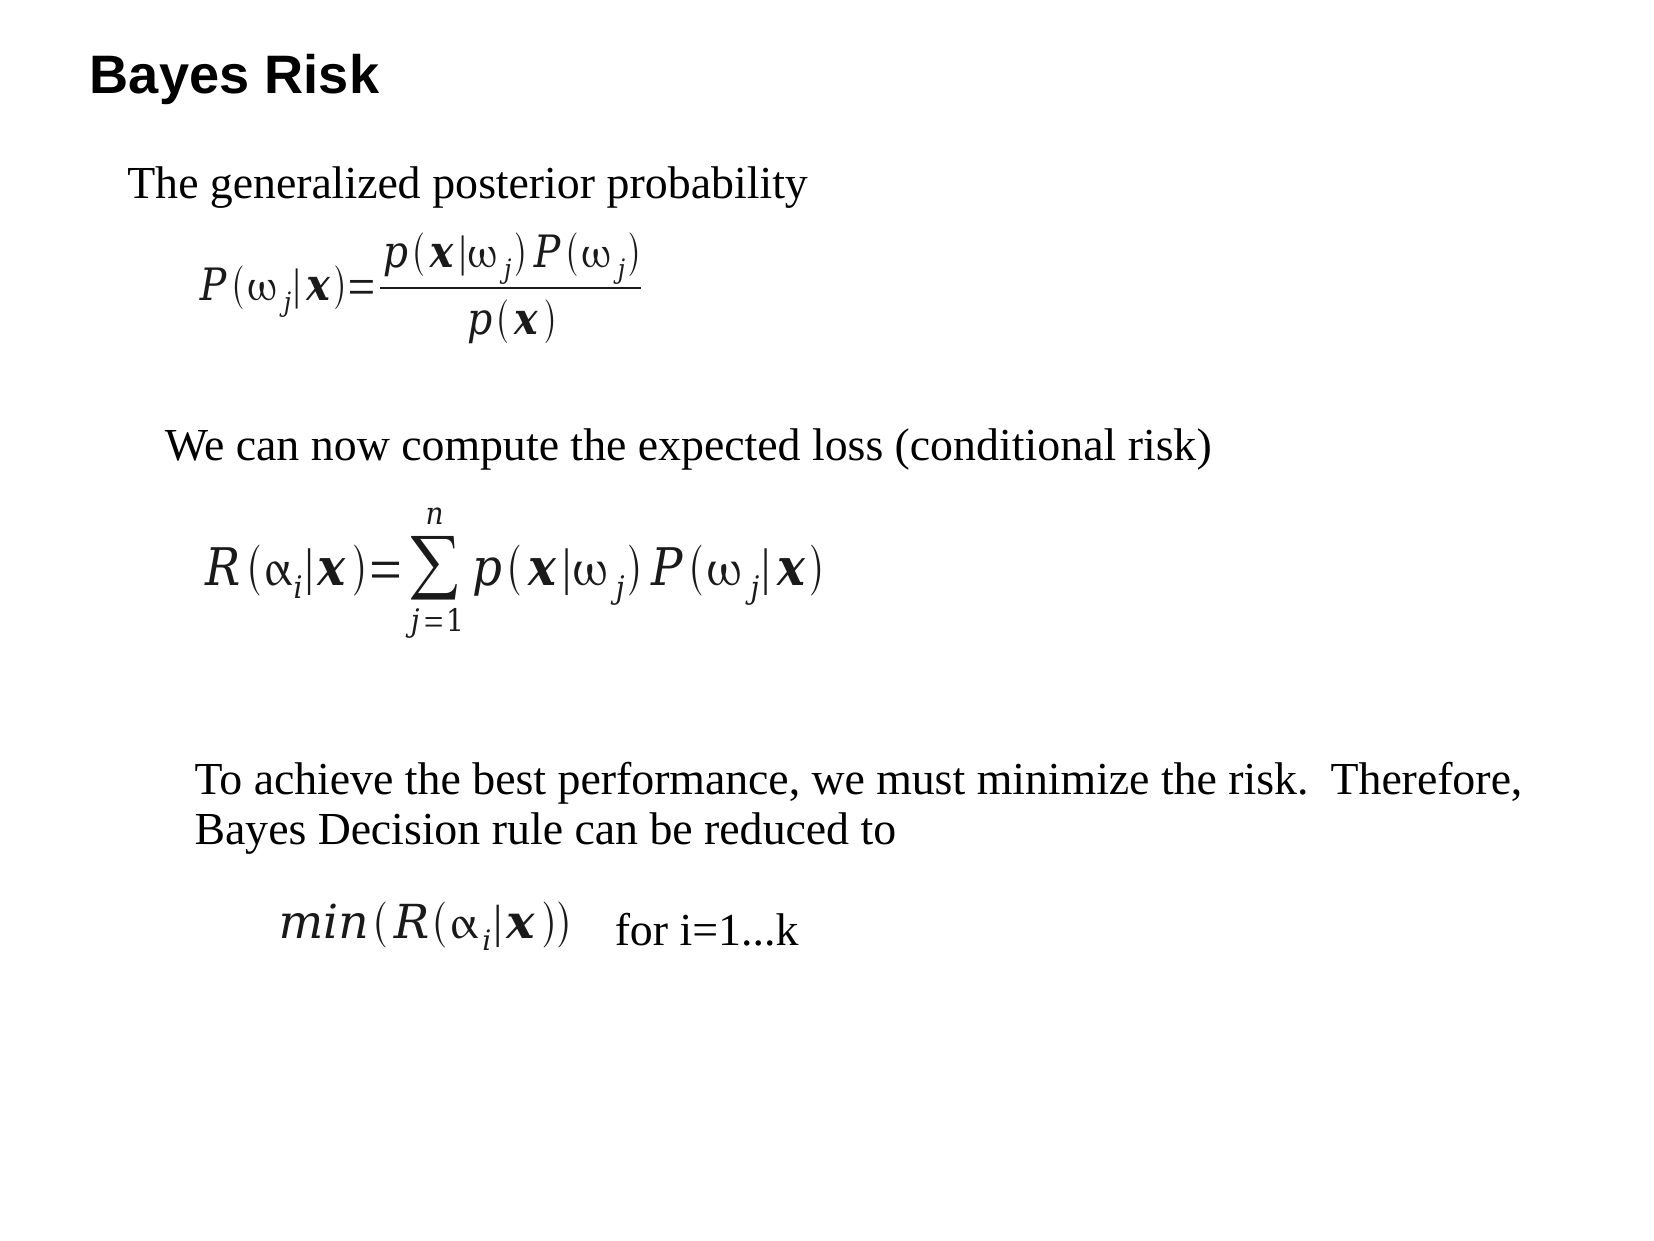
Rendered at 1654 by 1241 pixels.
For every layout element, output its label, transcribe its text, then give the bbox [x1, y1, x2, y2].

text_box The generalized posterior probability [112, 150, 824, 216]
text_box for i=1...k [600, 897, 814, 963]
text_box Bayes Risk [75, 37, 562, 114]
chart [191, 494, 835, 639]
text_box We can now compute the expected loss (conditional risk) [150, 412, 1228, 479]
chart [266, 894, 584, 958]
text_box To achieve the best performance, we must minimize the risk. Therefore, Bayes Decision rule can be reduced to [179, 745, 1539, 863]
chart [187, 225, 653, 346]
